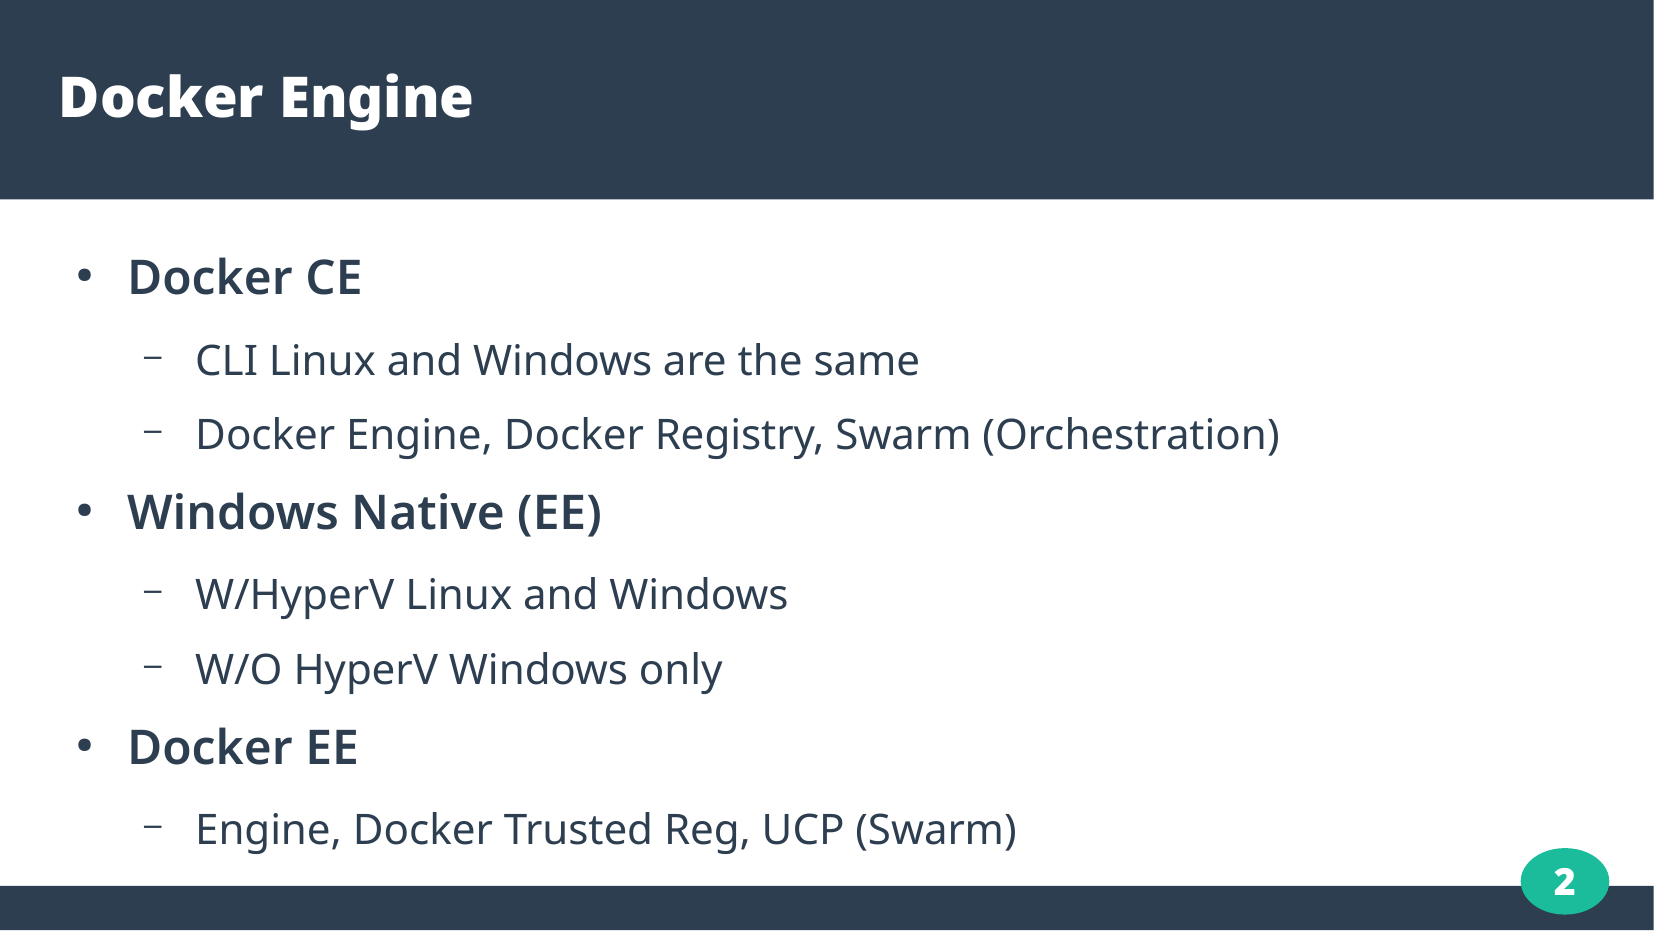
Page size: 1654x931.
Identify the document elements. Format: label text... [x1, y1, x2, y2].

title Docker Engine [59, 37, 1595, 155]
list Docker CE CLI Linux and Windows are the same Docker Engine, Docker Registry, Swarm (Orchestration) Windows Native (EE) W/HyperV Linux and Windows W/O HyperV Windows only Docker EE Engine, Docker Trusted Reg, UCP (Swarm) [59, 243, 1595, 864]
